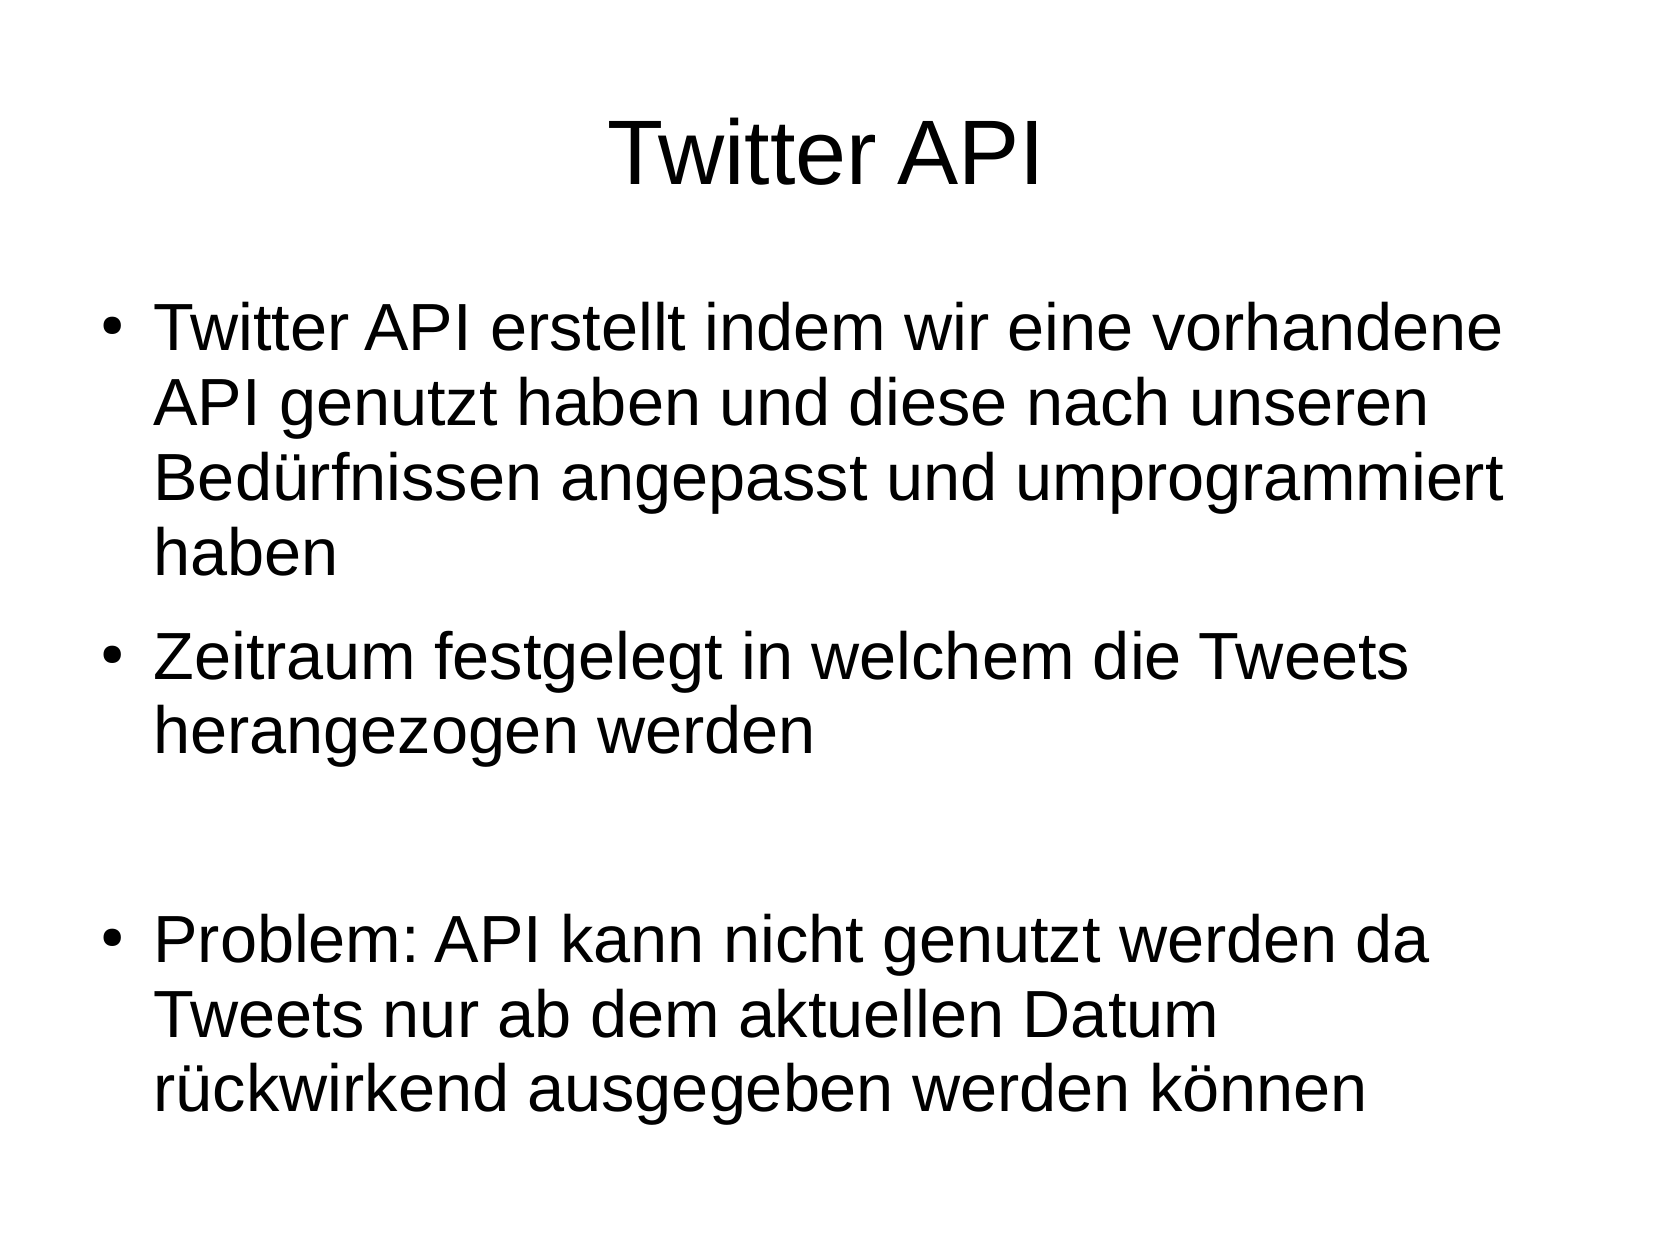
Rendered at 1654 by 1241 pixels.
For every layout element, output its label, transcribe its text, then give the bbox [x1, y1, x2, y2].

title Twitter API [82, 49, 1571, 257]
list Twitter API erstellt indem wir eine vorhandene API genutzt haben und diese nach unseren Bedürfnissen angepasst und umprogrammiert haben Zeitraum festgelegt in welchem die Tweets herangezogen werden Problem: API kann nicht genutzt werden da Tweets nur ab dem aktuellen Datum rückwirkend ausgegeben werden können [82, 290, 1571, 1127]
